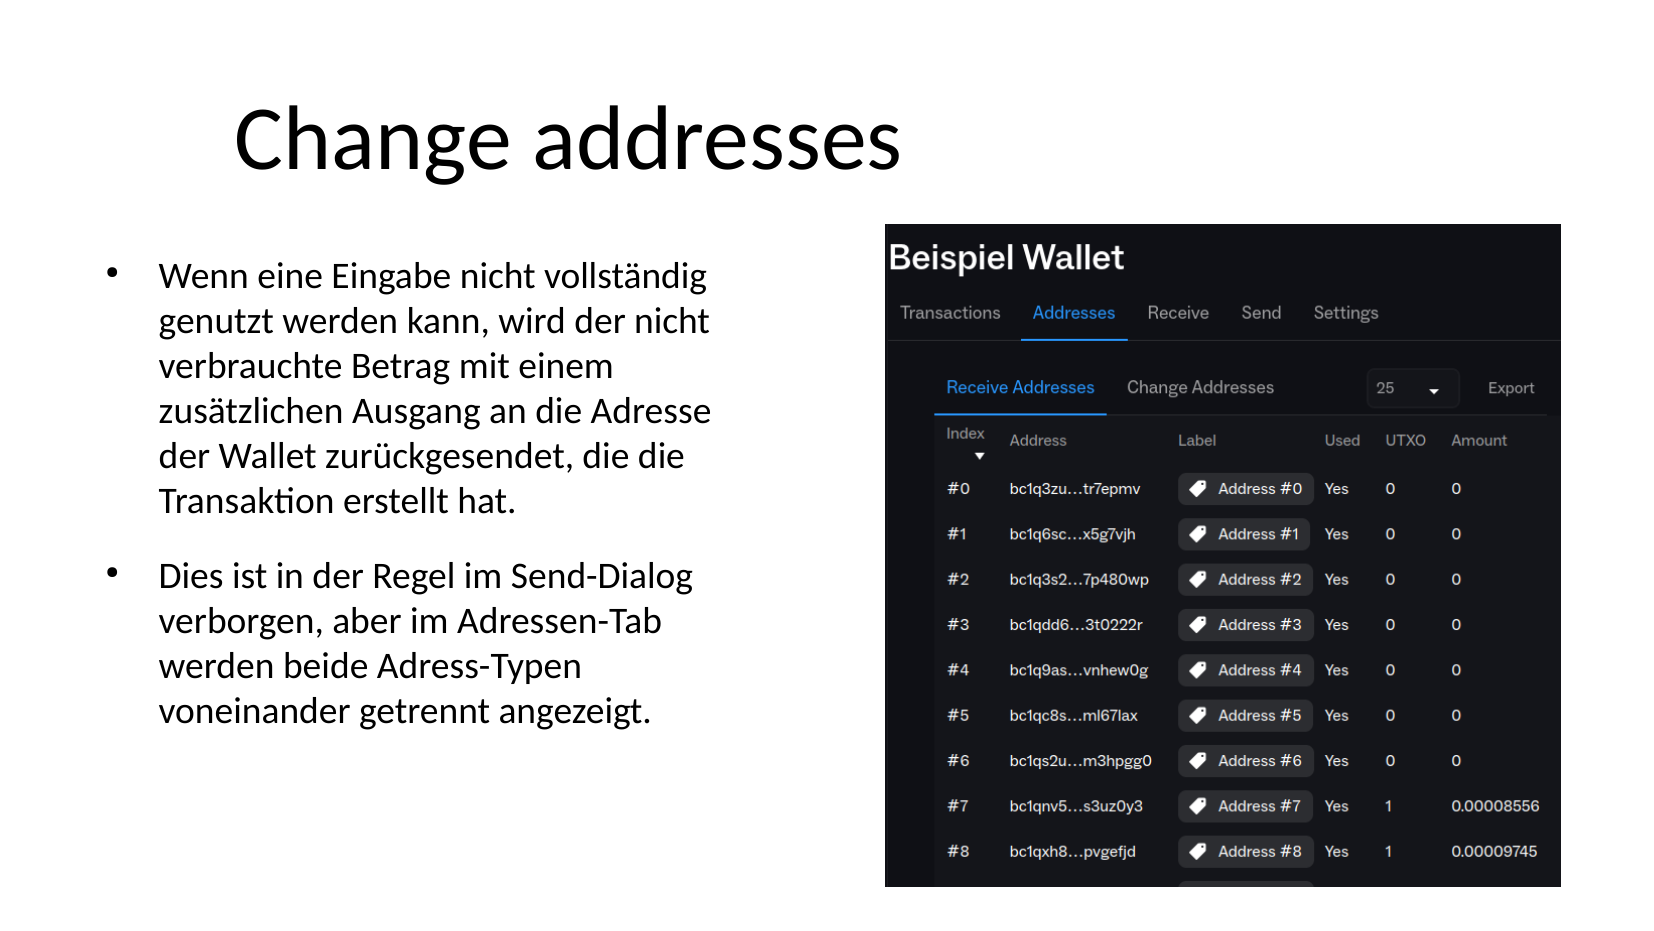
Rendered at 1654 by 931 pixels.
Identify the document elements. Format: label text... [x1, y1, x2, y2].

title Change addresses [90, 33, 1410, 234]
picture [885, 224, 1561, 887]
list Wenn eine Eingabe nicht vollständig genutzt werden kann, wird der nicht verbrauchte Betrag mit einem zusätzlichen Ausgang an die Adresse der Wallet zurückgesendet, die die Transaktion erstellt hat. Dies ist in der Regel im Send-Dialog verborgen, aber im Adressen-Tab werden beide Adress-Typen voneinander getrennt angezeigt. [87, 251, 735, 931]
